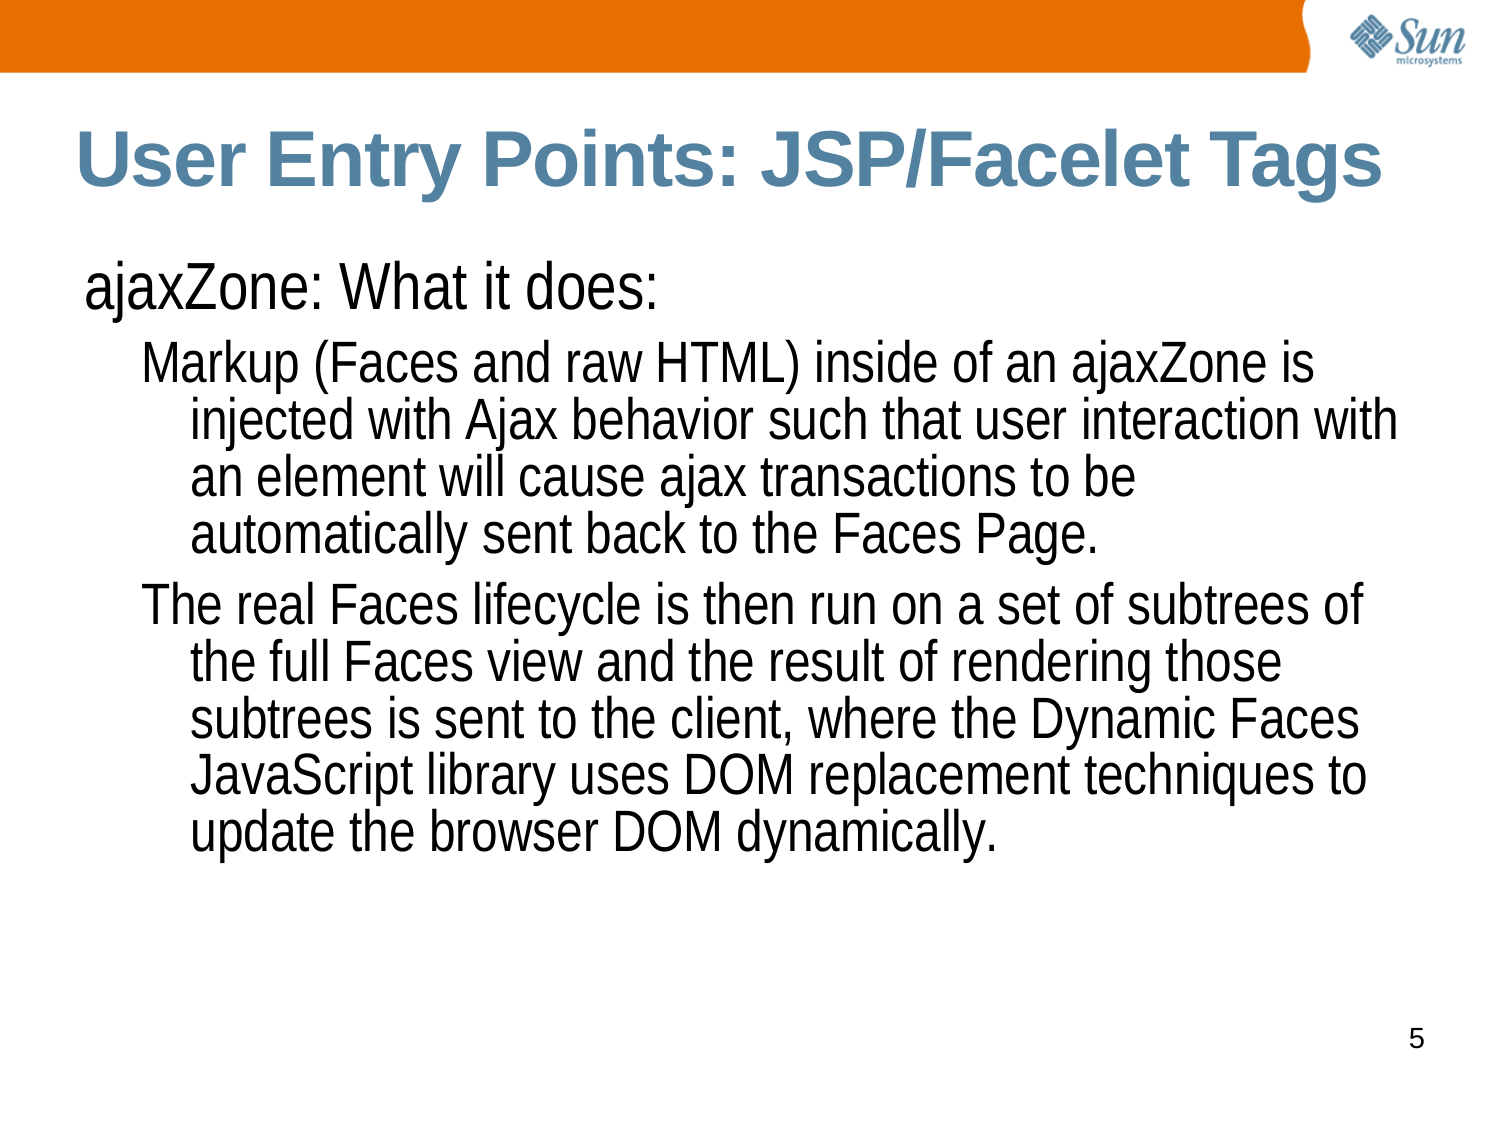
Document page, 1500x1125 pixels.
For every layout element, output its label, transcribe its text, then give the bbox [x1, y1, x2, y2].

list ajaxZone: What it does: Markup (Faces and raw HTML) inside of an ajaxZone is injected with Ajax behavior such that user interaction with an element will cause ajax transactions to be automatically sent back to the Faces Page. The real Faces lifecycle is then run on a set of subtrees of the full Faces view and the result of rendering those subtrees is sent to the client, where the Dynamic Faces JavaScript library uses DOM replacement techniques to update the browser DOM dynamically. [64, 257, 1402, 952]
title User Entry Points: JSP/Facelet Tags [75, 122, 1438, 228]
picture [0, 0, 1500, 75]
